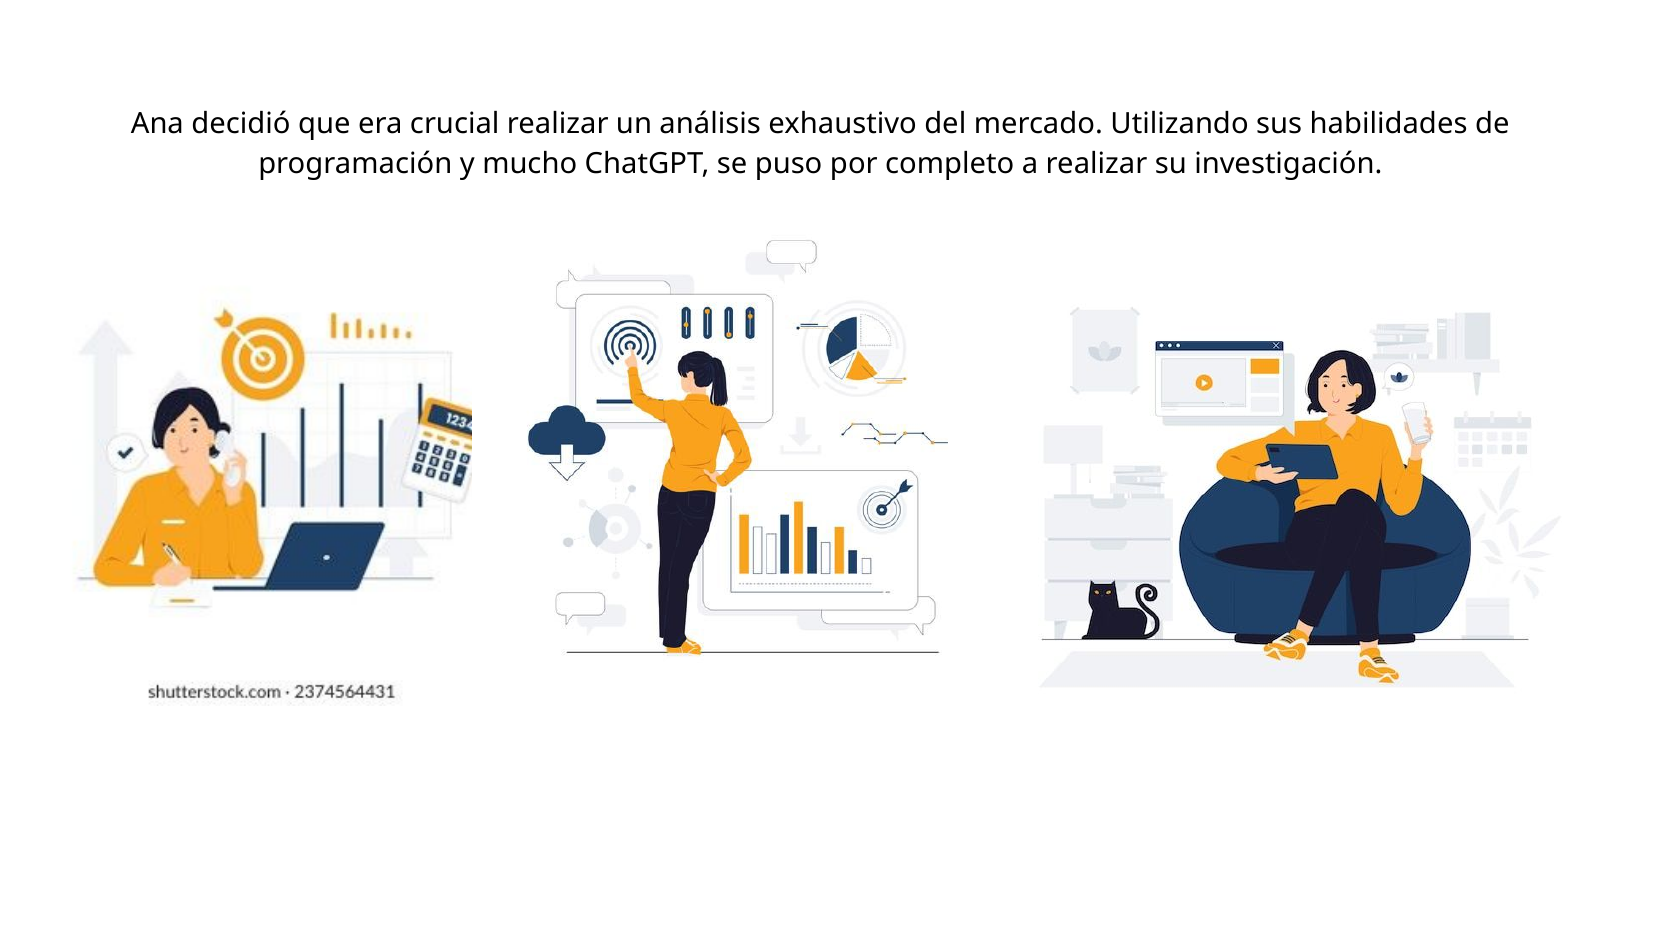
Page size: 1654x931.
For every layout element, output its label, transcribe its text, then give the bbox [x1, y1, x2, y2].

subtitle Ana decidió que era crucial realizar un análisis exhaustivo del mercado. Utilizando sus habilidades de programación y mucho ChatGPT, se puso por completo a realizar su investigación. [76, 0, 1565, 265]
picture [0, 206, 1595, 739]
